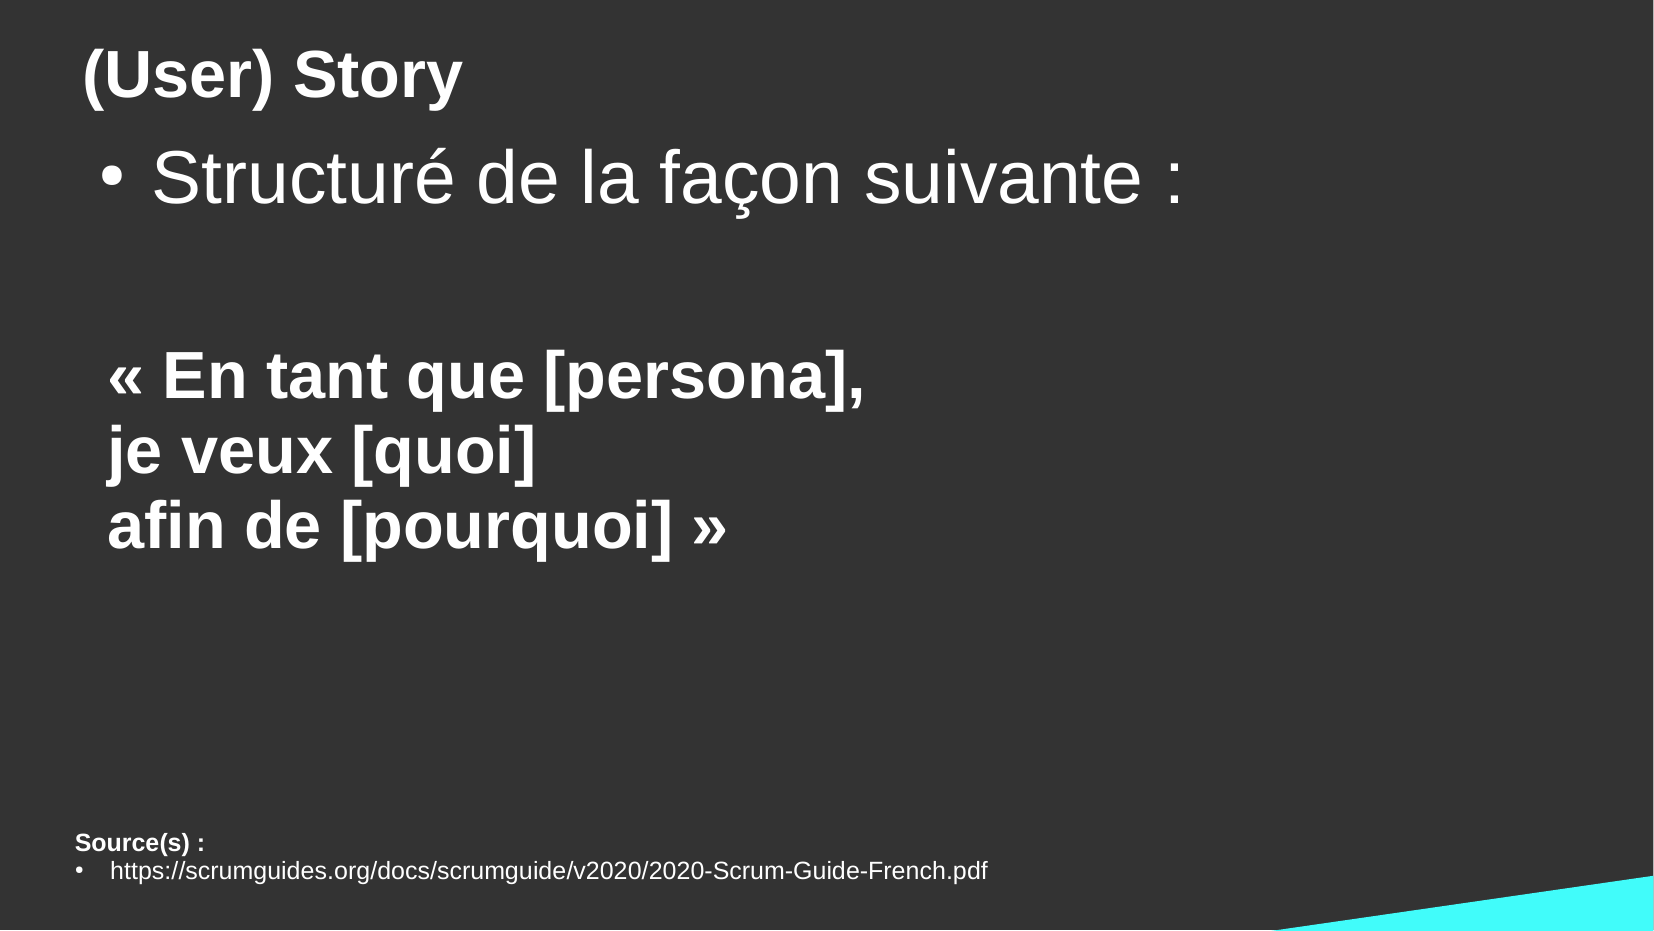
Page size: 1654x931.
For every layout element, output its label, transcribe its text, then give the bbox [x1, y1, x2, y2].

text_box Source(s) : https://scrumguides.org/docs/scrumguide/v2020/2020-Scrum-Guide-French.pdf [60, 821, 1546, 921]
text_box « En tant que [persona], je veux [quoi] afin de [pourquoi] » [92, 330, 1312, 570]
text_box [1270, 875, 1654, 931]
title (User) Story [82, 37, 1571, 122]
list Structuré de la façon suivante : [80, 135, 1620, 249]
